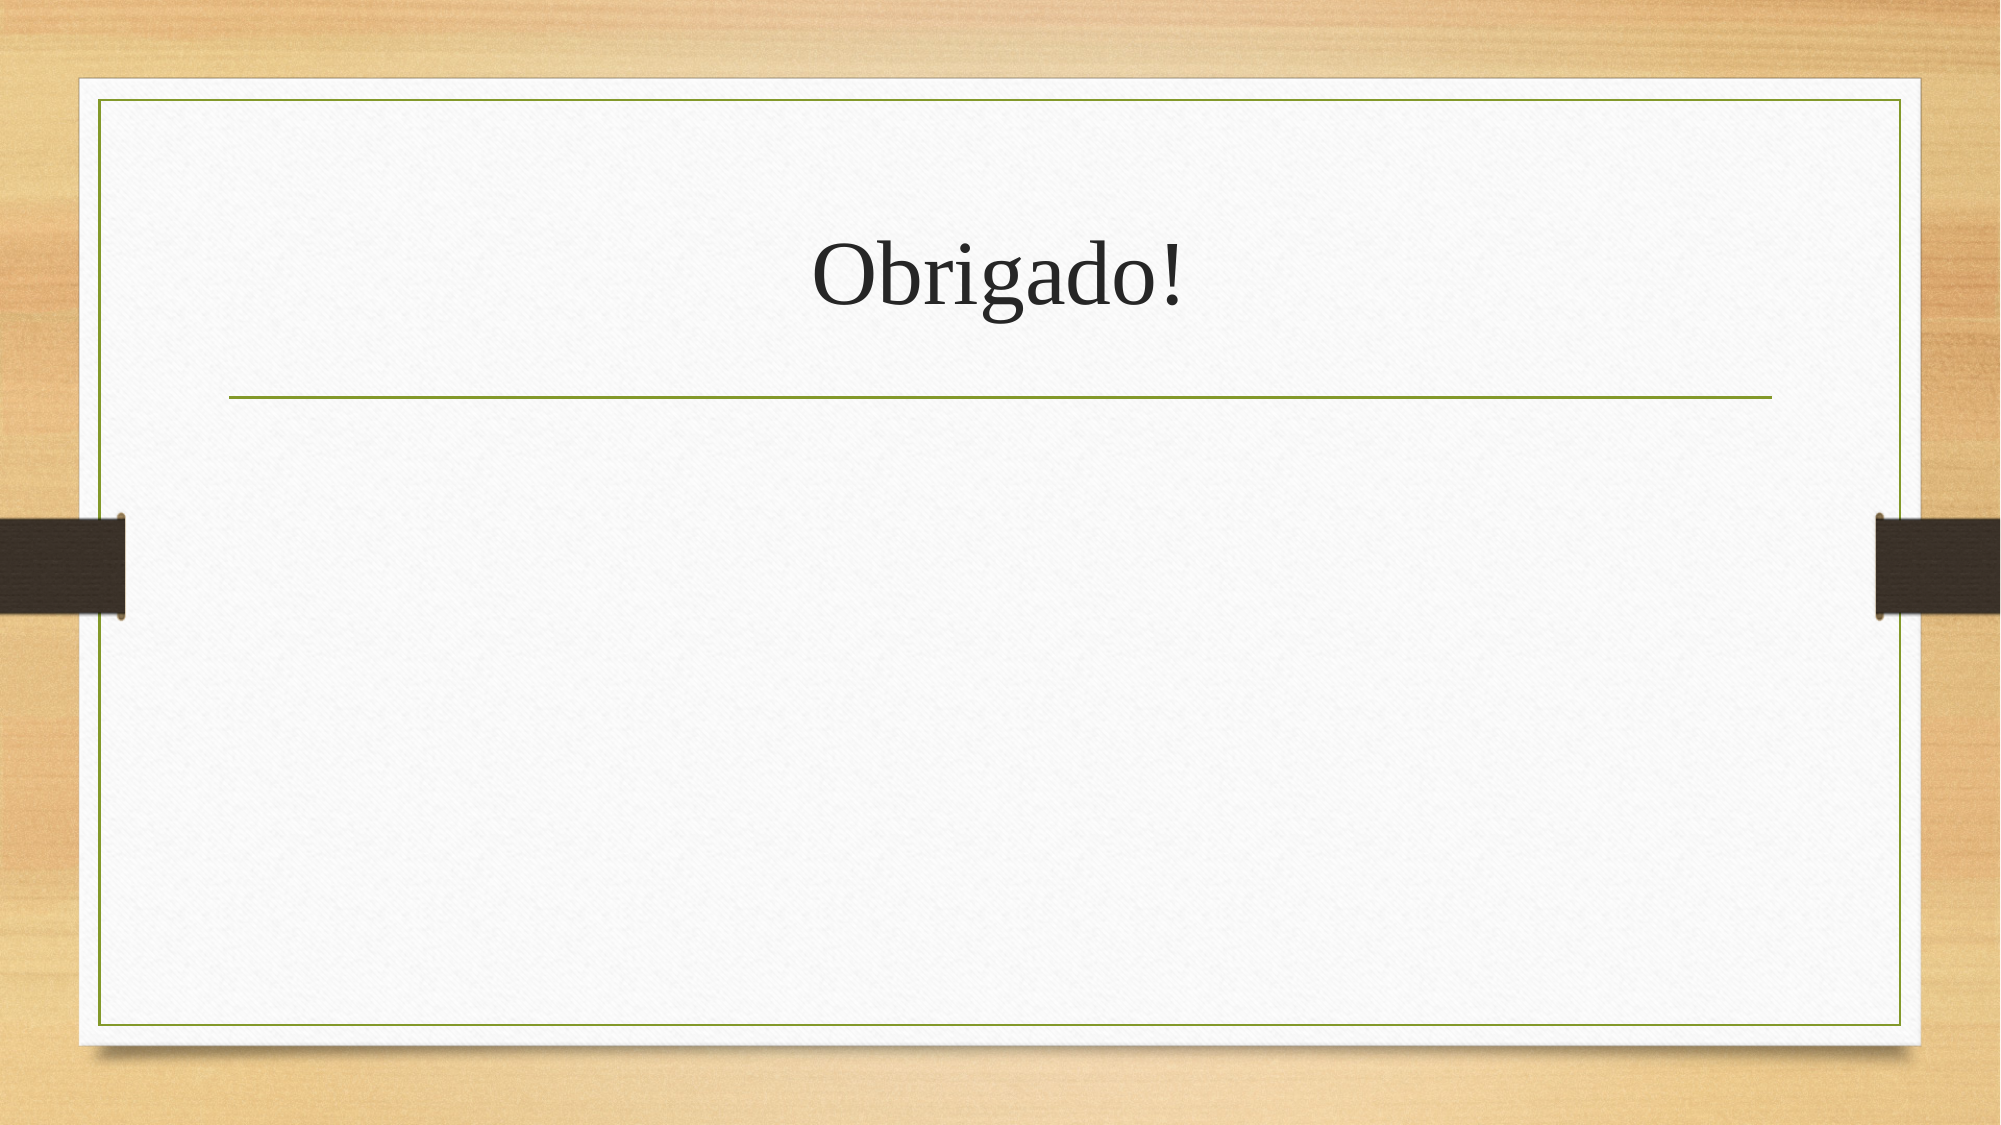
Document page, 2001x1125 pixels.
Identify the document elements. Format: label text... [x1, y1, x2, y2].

title Obrigado! [212, 161, 1788, 376]
